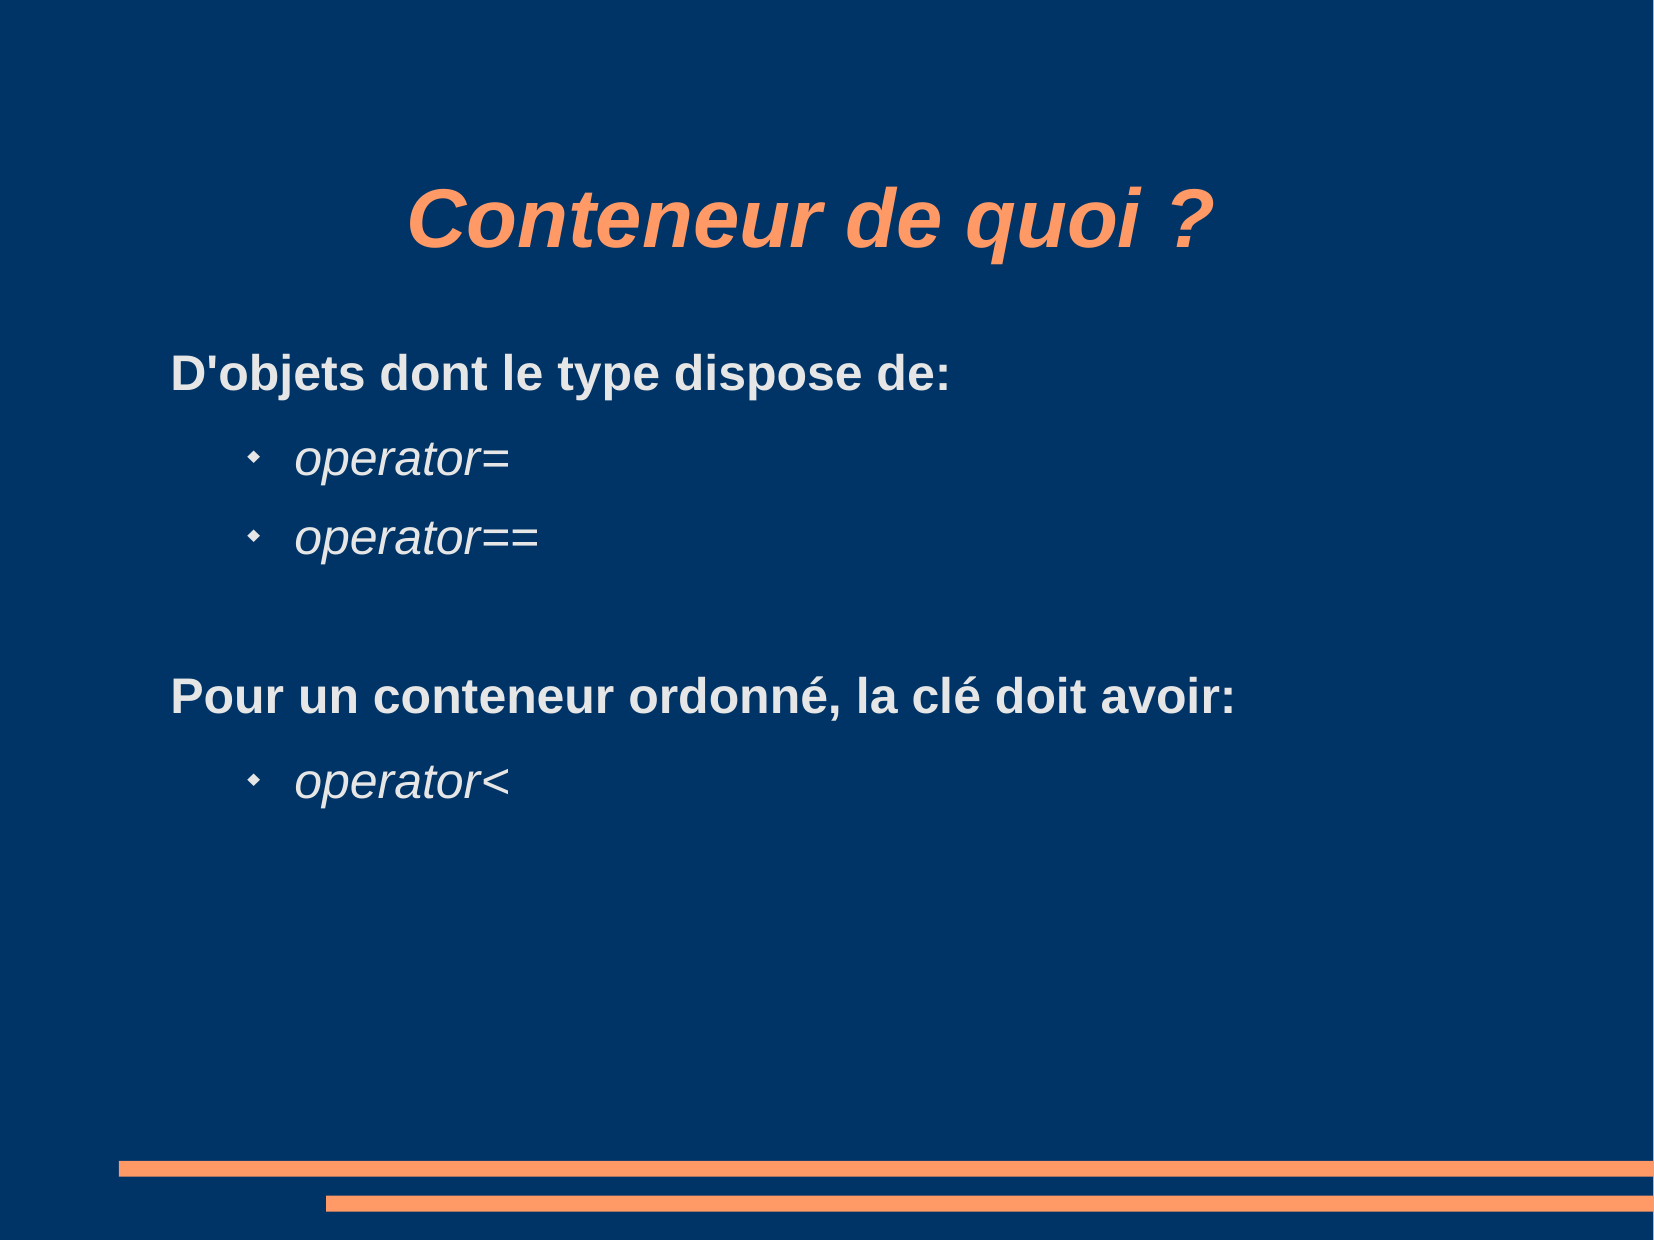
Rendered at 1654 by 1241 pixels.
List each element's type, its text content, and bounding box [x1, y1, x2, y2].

list D'objets dont le type dispose de: operator= operator== Pour un conteneur ordonné, la clé doit avoir: operator< [152, 344, 1534, 1127]
title Conteneur de quoi ? [88, 114, 1534, 322]
